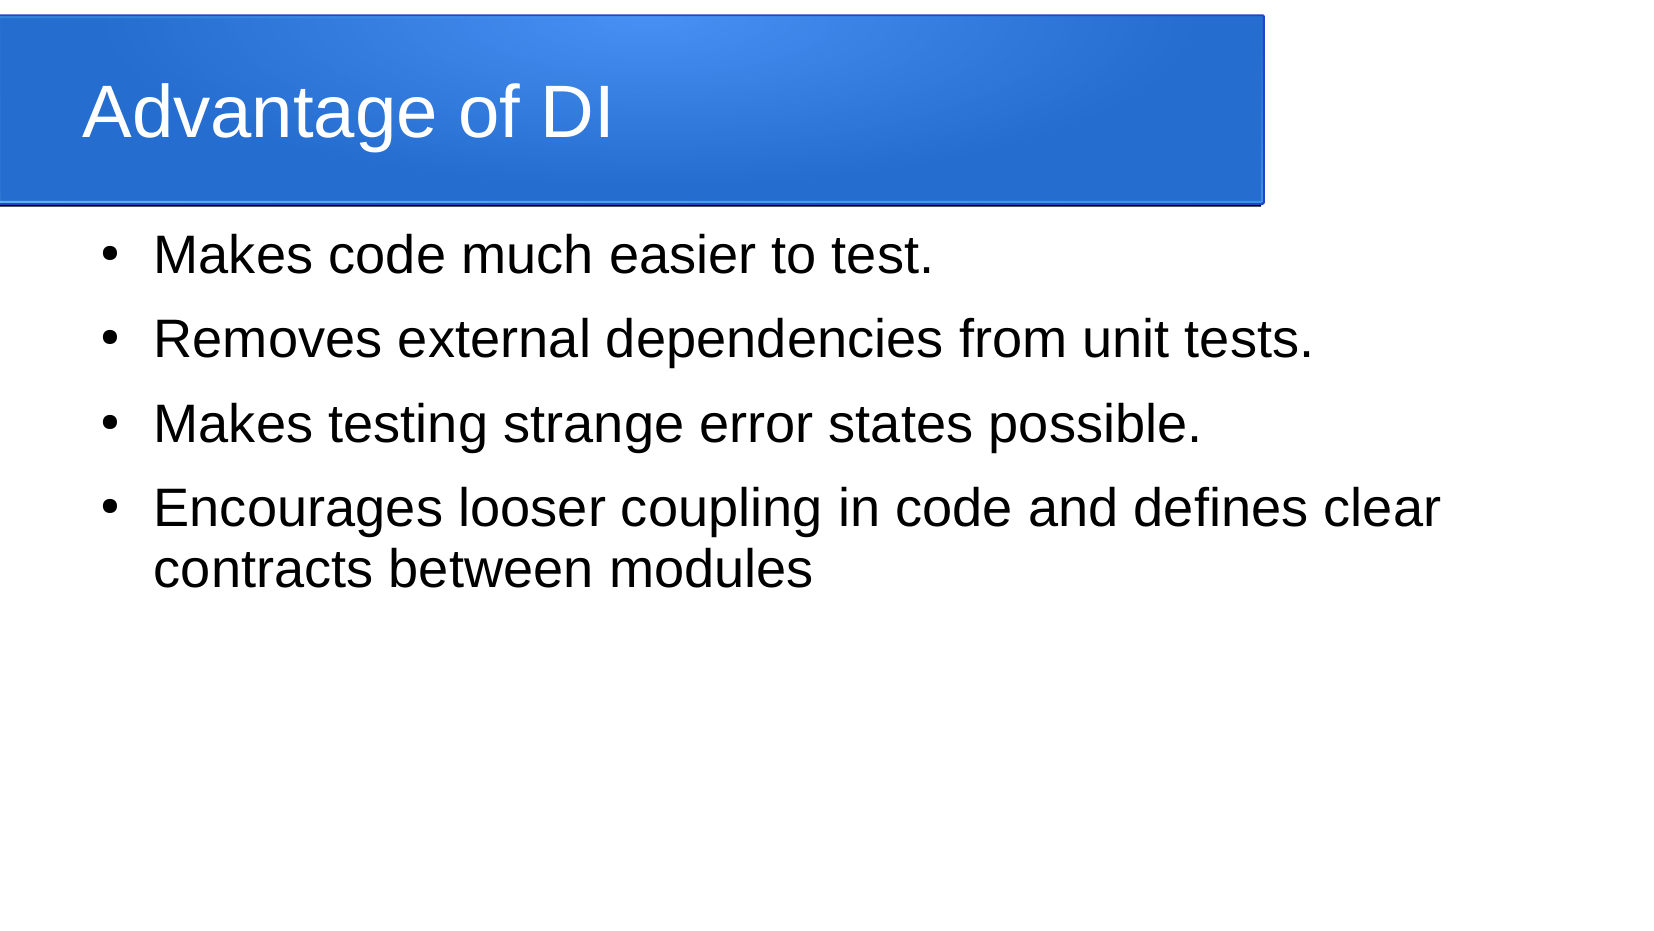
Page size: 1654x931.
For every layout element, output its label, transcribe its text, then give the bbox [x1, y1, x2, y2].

title Advantage of DI [82, 35, 1235, 189]
list Makes code much easier to test. Removes external dependencies from unit tests. Makes testing strange error states possible. Encourages looser coupling in code and defines clear contracts between modules [82, 224, 1571, 764]
